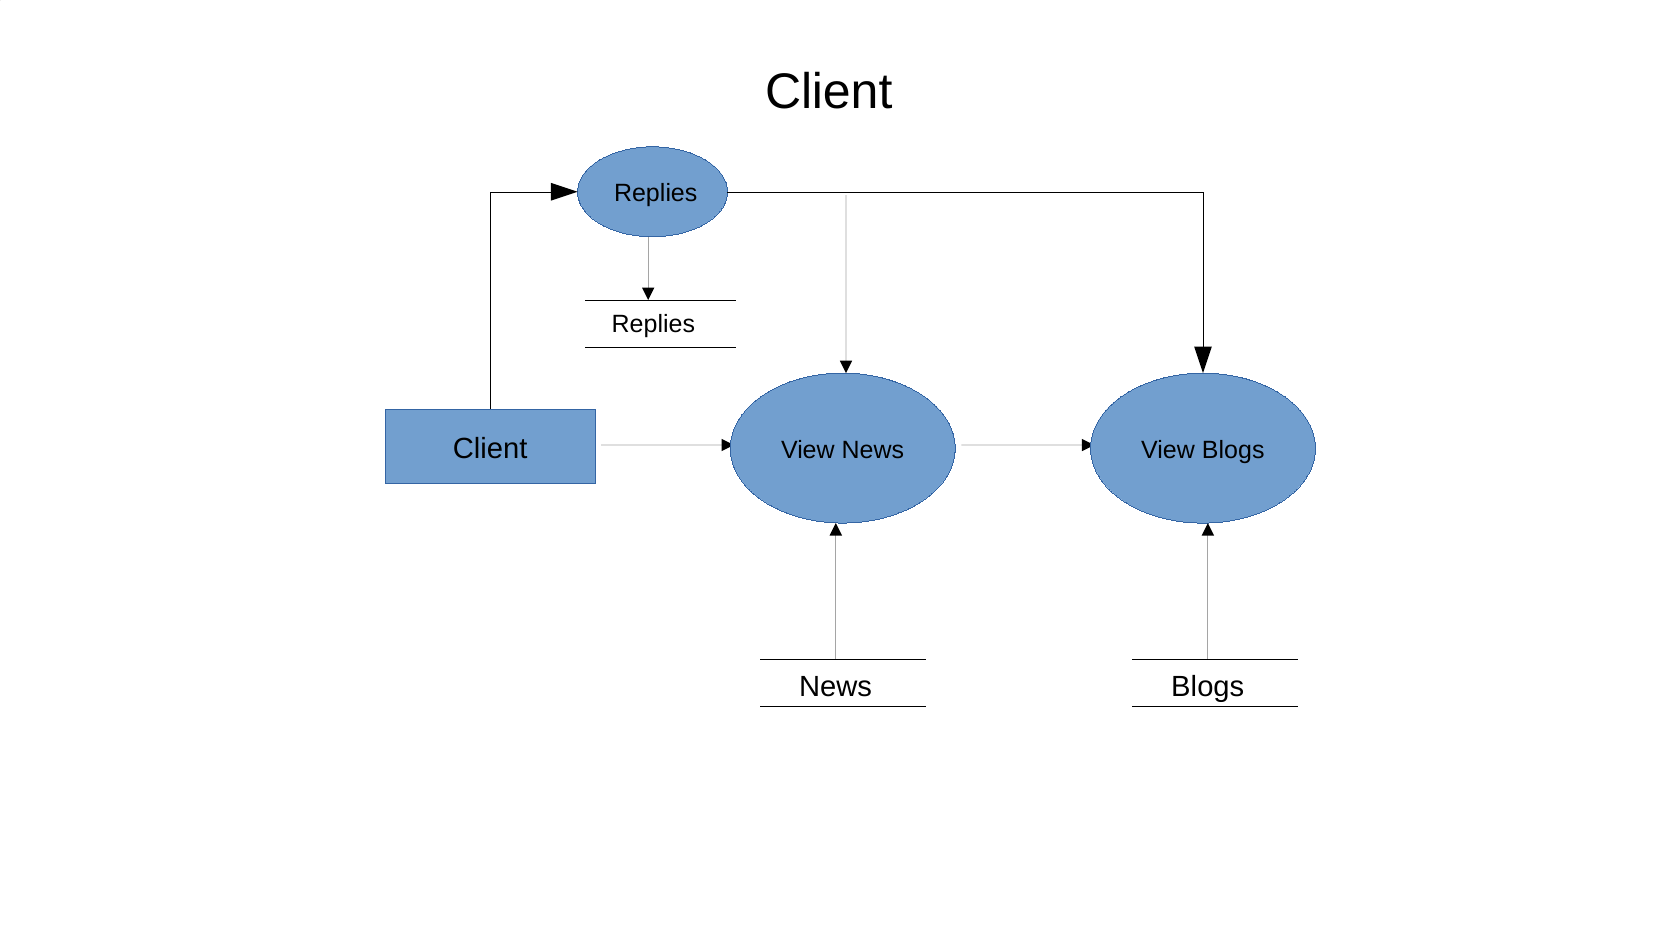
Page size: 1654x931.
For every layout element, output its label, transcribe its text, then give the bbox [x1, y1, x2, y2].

text_box View Blogs [1090, 373, 1316, 524]
text_box News [784, 659, 950, 708]
text_box Client [385, 409, 596, 484]
text_box Replies [596, 299, 792, 343]
text_box Replies [577, 146, 728, 237]
text_box Blogs [1156, 659, 1322, 708]
text_box Client [97, 60, 1560, 117]
text_box View News [730, 373, 956, 524]
